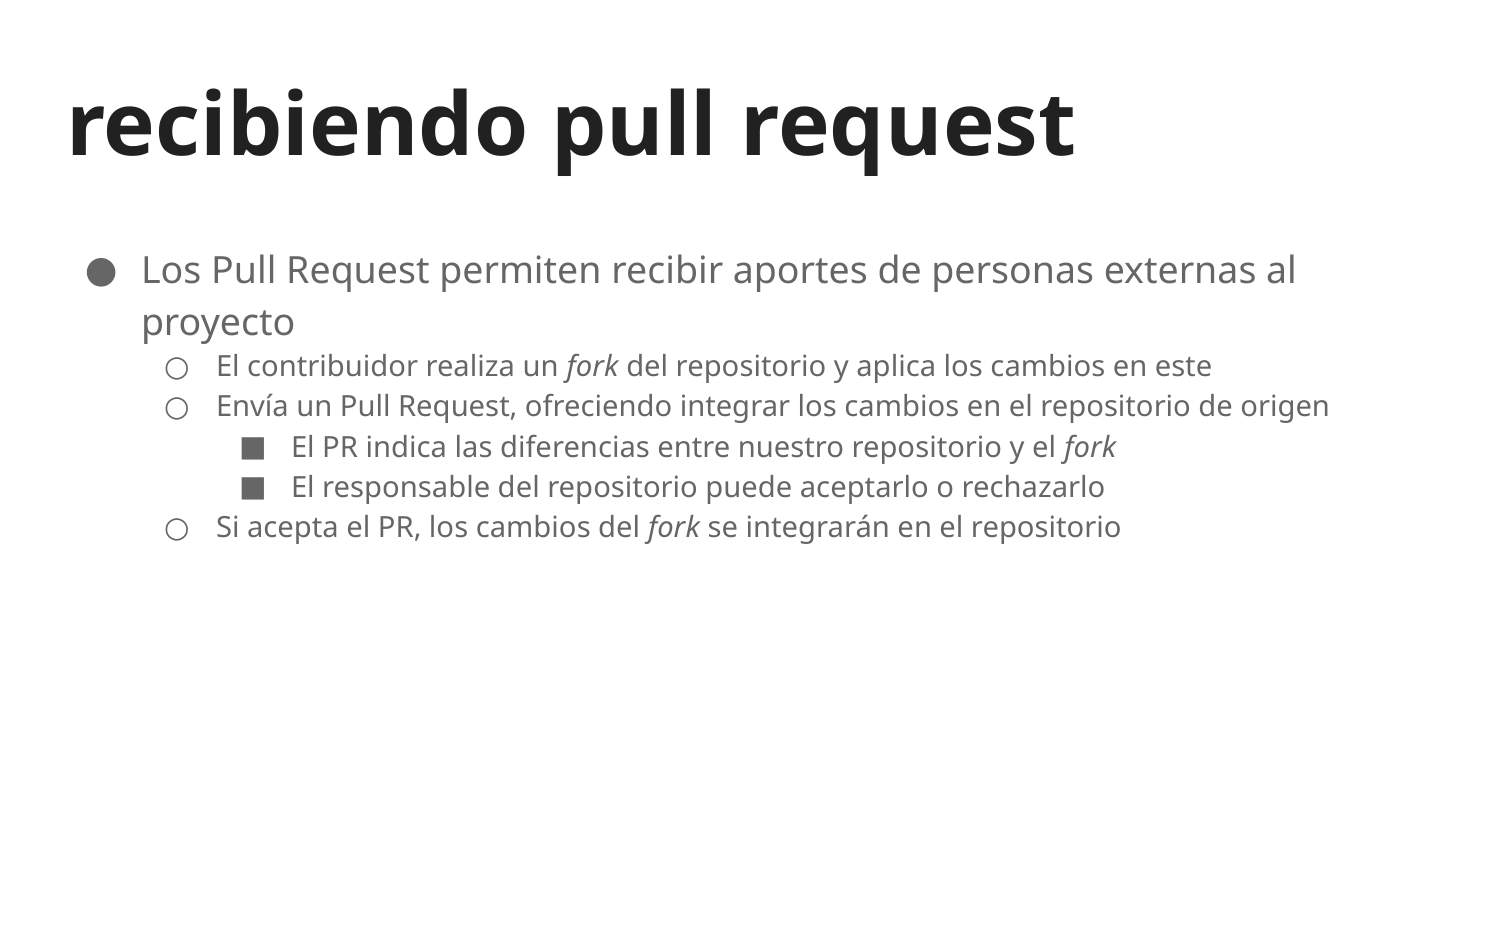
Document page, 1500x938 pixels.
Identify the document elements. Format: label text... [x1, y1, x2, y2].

title recibiendo pull request [51, 53, 1449, 200]
list Los Pull Request permiten recibir aportes de personas externas al proyecto El contribuidor realiza un fork del repositorio y aplica los cambios en este Envía un Pull Request, ofreciendo integrar los cambios en el repositorio de origen El PR indica las diferencias entre nuestro repositorio y el fork El responsable del repositorio puede aceptarlo o rechazarlo Si acepta el PR, los cambios del fork se integrarán en el repositorio [51, 223, 1449, 833]
